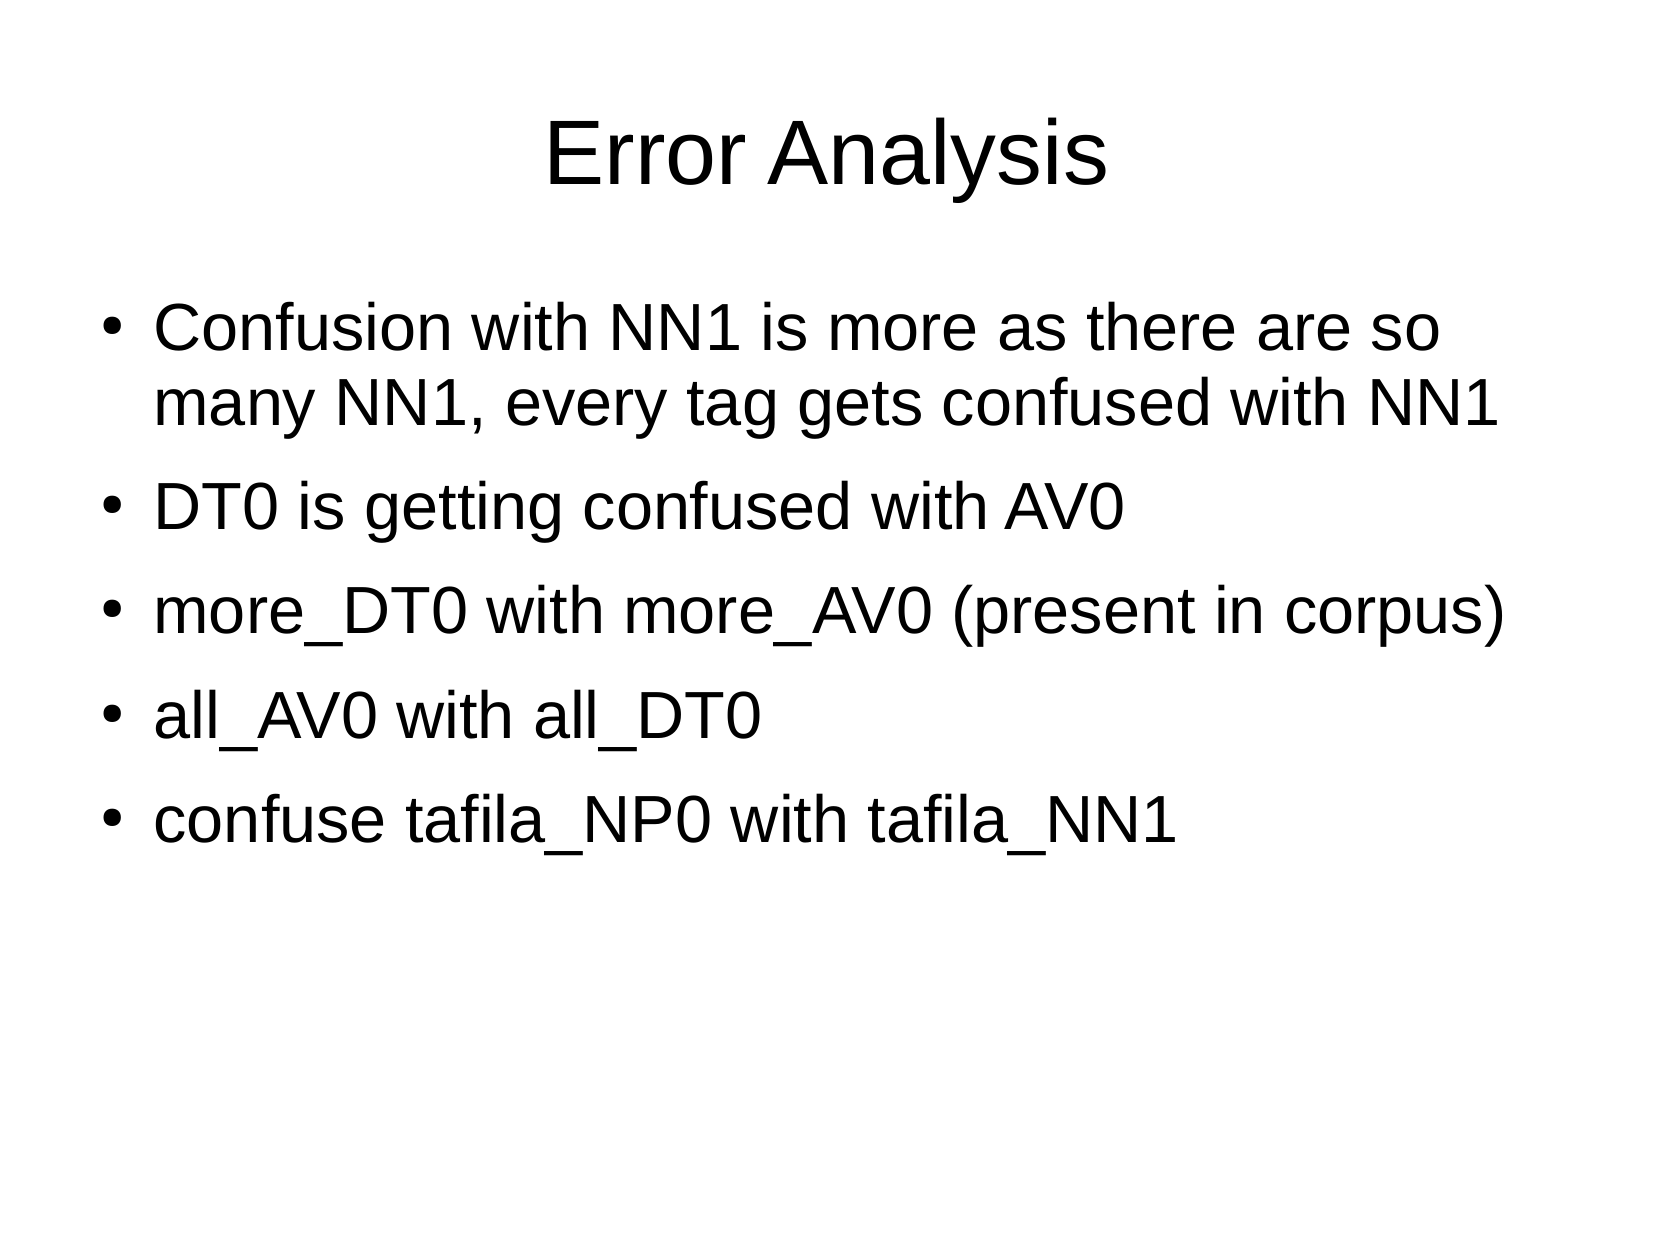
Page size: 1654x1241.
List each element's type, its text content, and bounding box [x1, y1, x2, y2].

list Confusion with NN1 is more as there are so many NN1, every tag gets confused with NN1 DT0 is getting confused with AV0 more_DT0 with more_AV0 (present in corpus) all_AV0 with all_DT0 confuse tafila_NP0 with tafila_NN1 [82, 290, 1538, 1010]
title Error Analysis [82, 49, 1571, 257]
